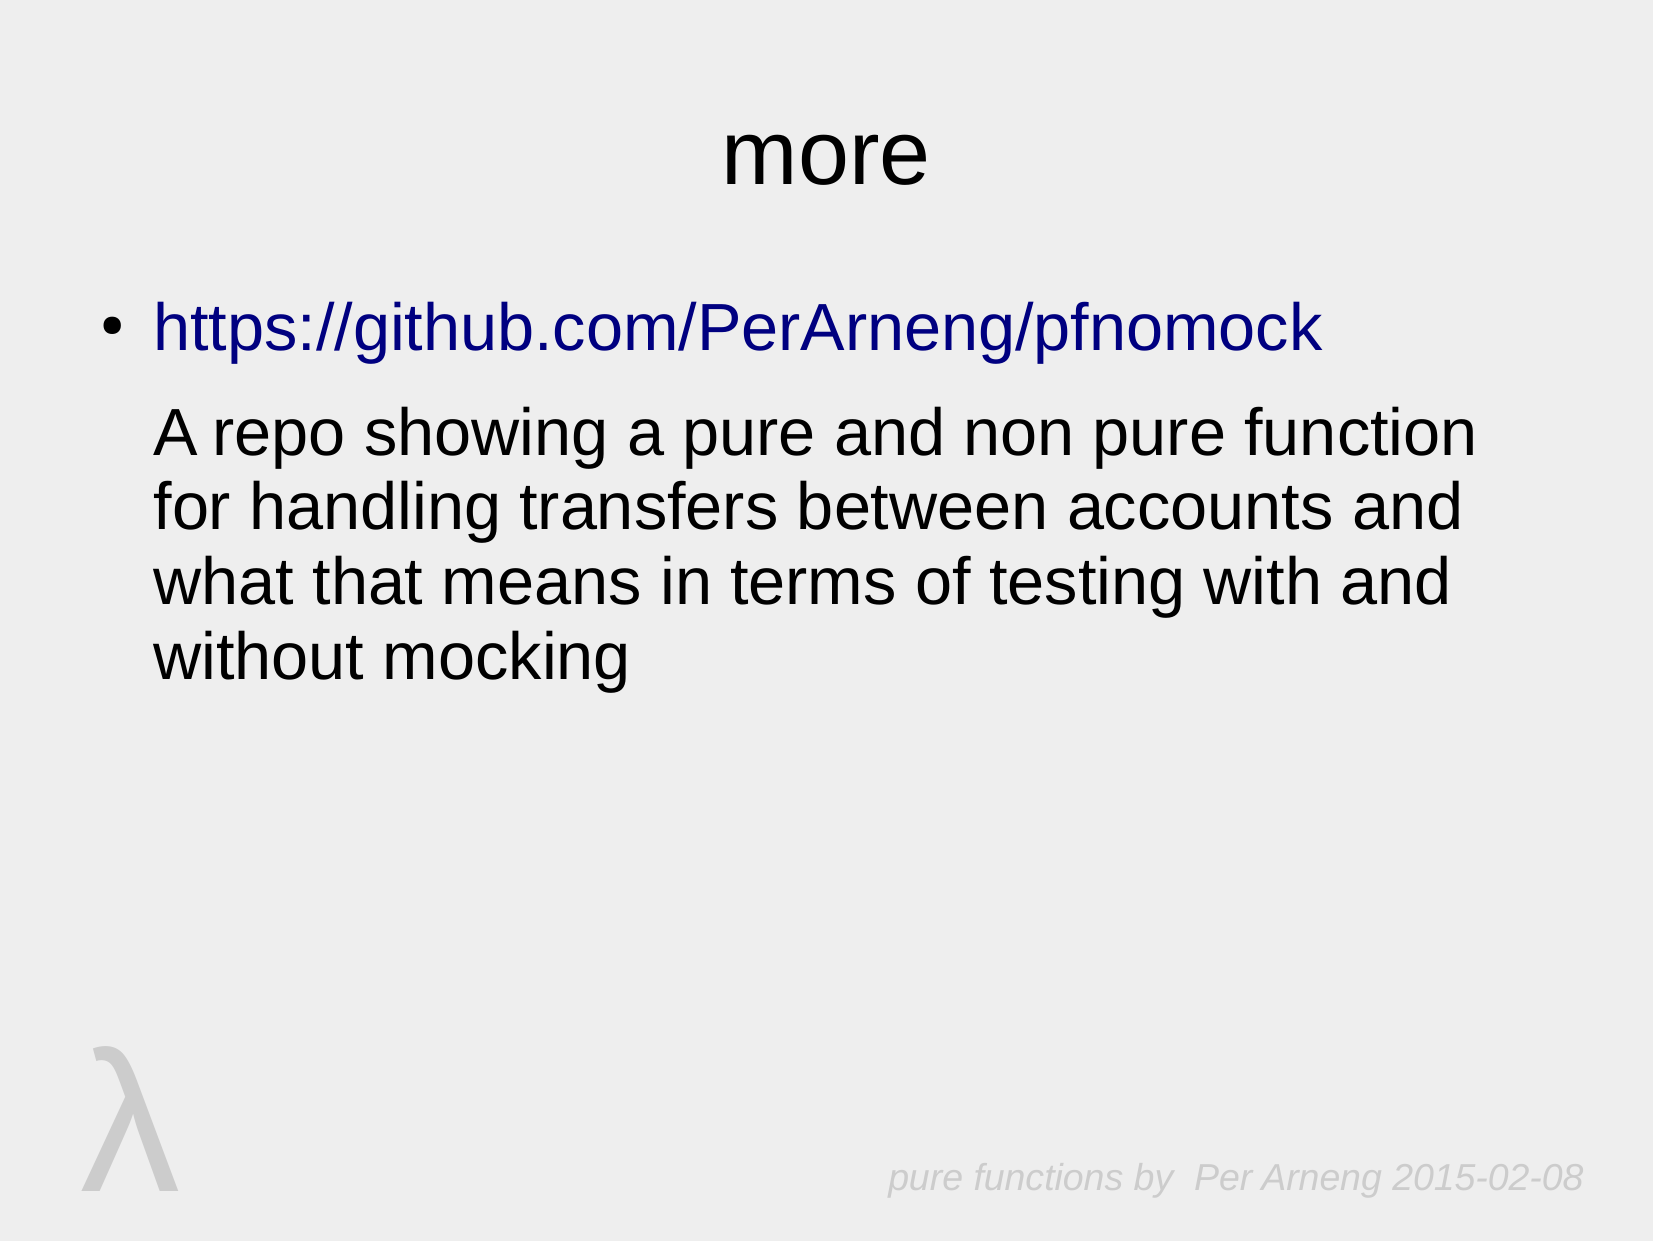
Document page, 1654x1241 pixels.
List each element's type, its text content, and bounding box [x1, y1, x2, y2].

title more [82, 49, 1571, 257]
list https://github.com/PerArneng/pfnomock A repo showing a pure and non pure function for handling transfers between accounts and what that means in terms of testing with and without mocking [82, 290, 1571, 1010]
